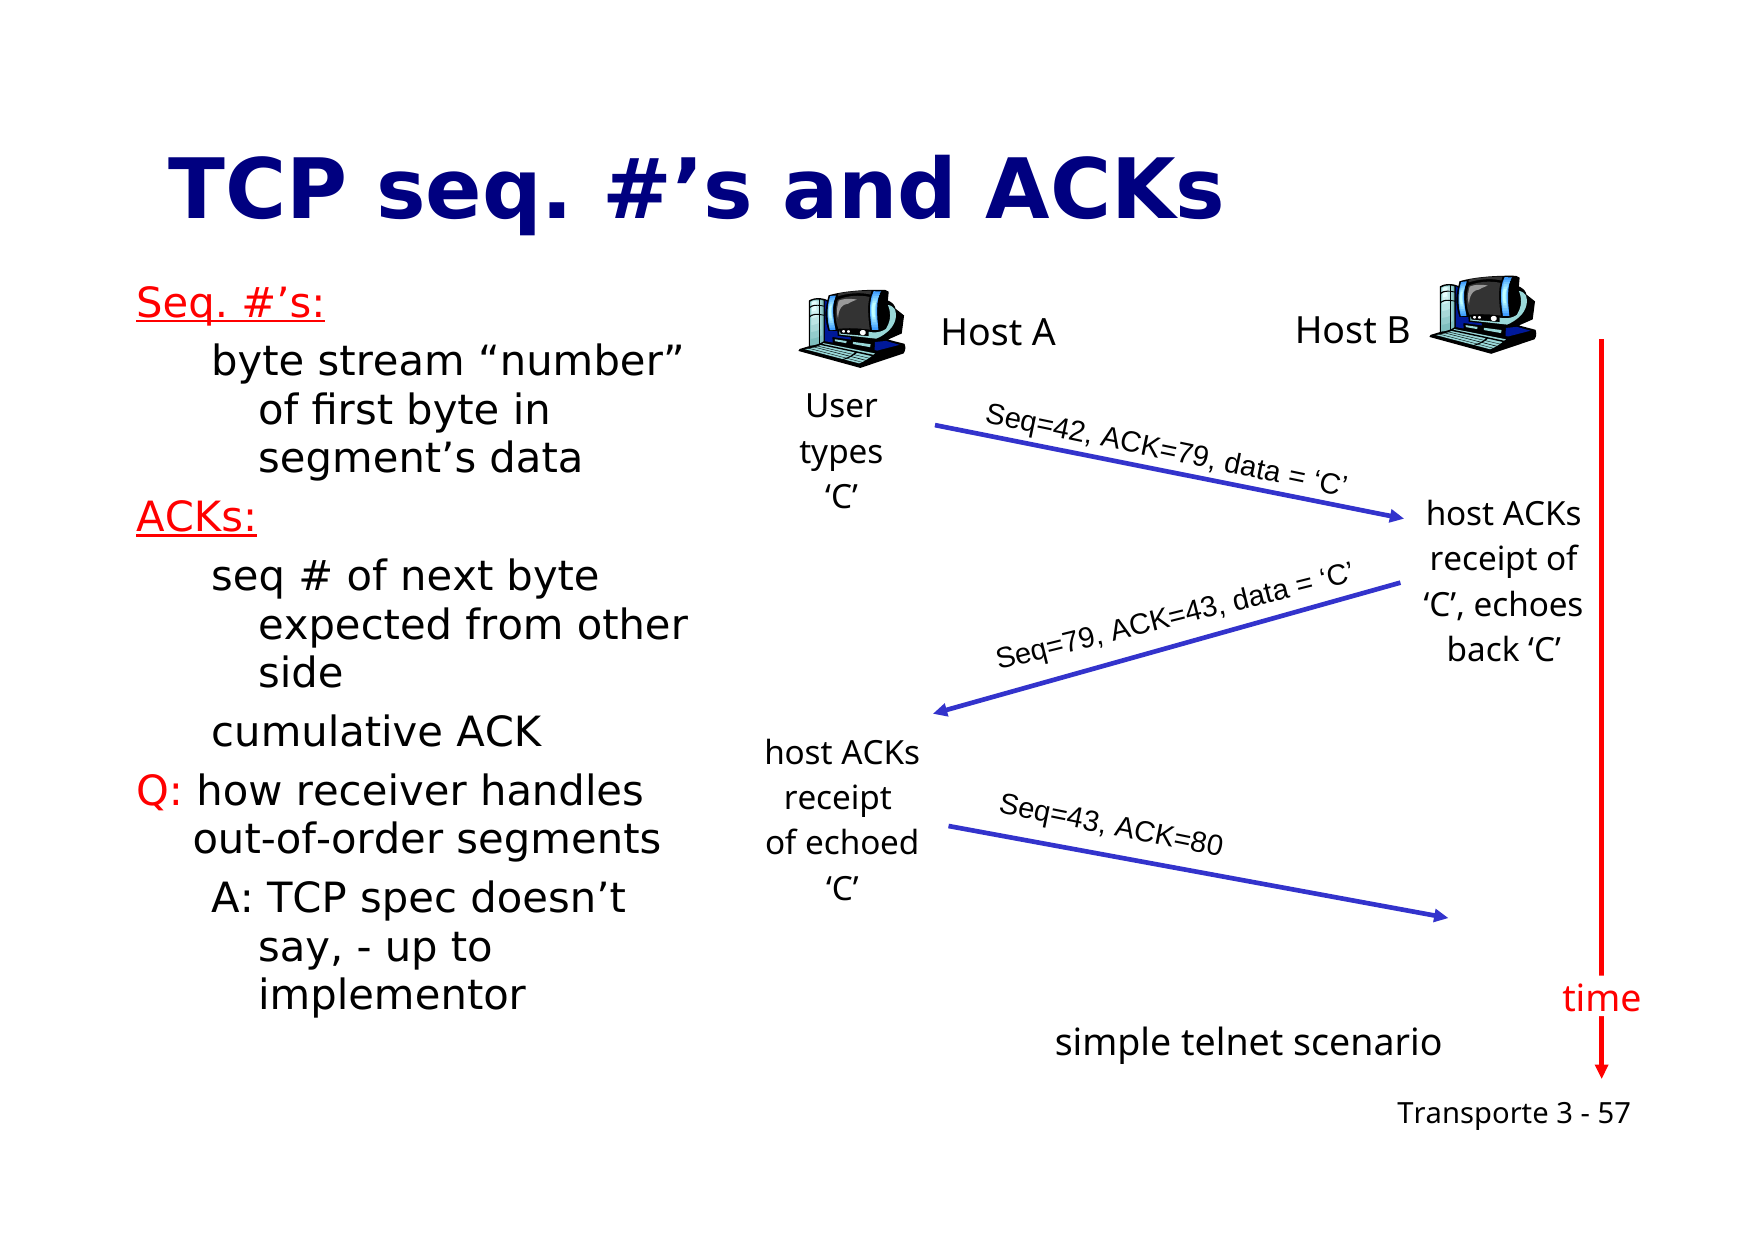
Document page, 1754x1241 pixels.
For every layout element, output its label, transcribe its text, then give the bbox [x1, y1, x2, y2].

text_box host ACKs receipt of ‘C’, echoes back ‘C’ [1408, 482, 1599, 679]
text_box Seq=43, ACK=80 [980, 775, 1243, 875]
picture [798, 289, 908, 368]
text_box Host B [1280, 296, 1427, 363]
list Seq. #’s: byte stream “number” of first byte in segment’s data ACKs: seq # of next byte expected from other side cumulative ACK Q: how receiver handles out-of-order segments A: TCP spec doesn’t say, - up to implementor [121, 270, 705, 1148]
picture [1429, 275, 1538, 354]
text_box User types ‘C’ [784, 374, 899, 527]
text_box Seq=79, ACK=43, data = ‘C’ [975, 543, 1374, 688]
title TCP seq. #’s and ACKs [154, 95, 1546, 284]
text_box Seq=42, ACK=79, data = ‘C’ [966, 385, 1367, 515]
text_box simple telnet scenario [1039, 1007, 1458, 1074]
text_box time [1547, 963, 1657, 1031]
text_box Host A [925, 297, 1072, 365]
text_box host ACKs receipt of echoed ‘C’ [749, 721, 936, 918]
